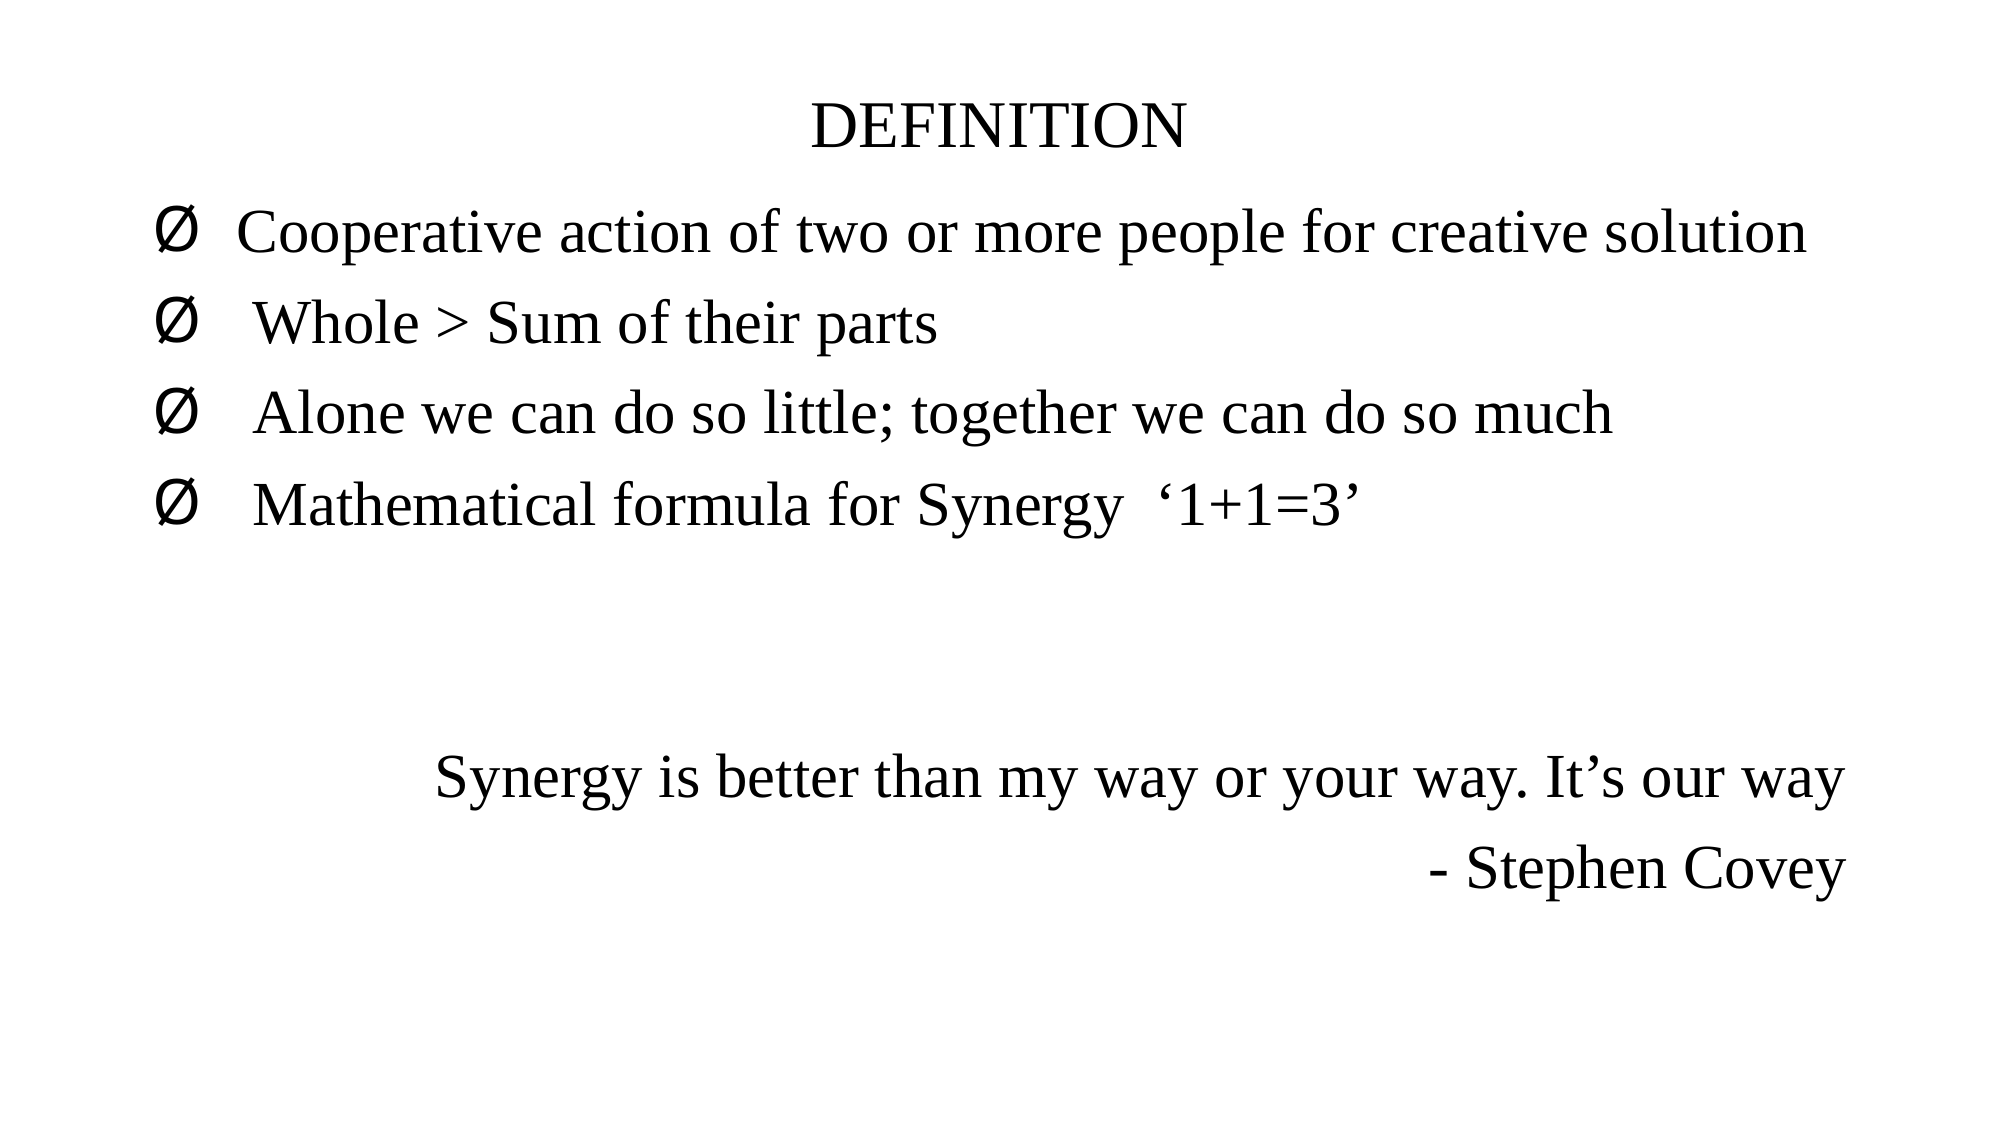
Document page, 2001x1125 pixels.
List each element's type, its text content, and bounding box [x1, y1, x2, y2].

list Cooperative action of two or more people for creative solution Whole > Sum of their parts Alone we can do so little; together we can do so much Mathematical formula for Synergy ‘1+1=3’ Synergy is better than my way or your way. It’s our way - Stephen Covey [137, 182, 1863, 920]
title DEFINITION [137, 59, 1863, 182]
